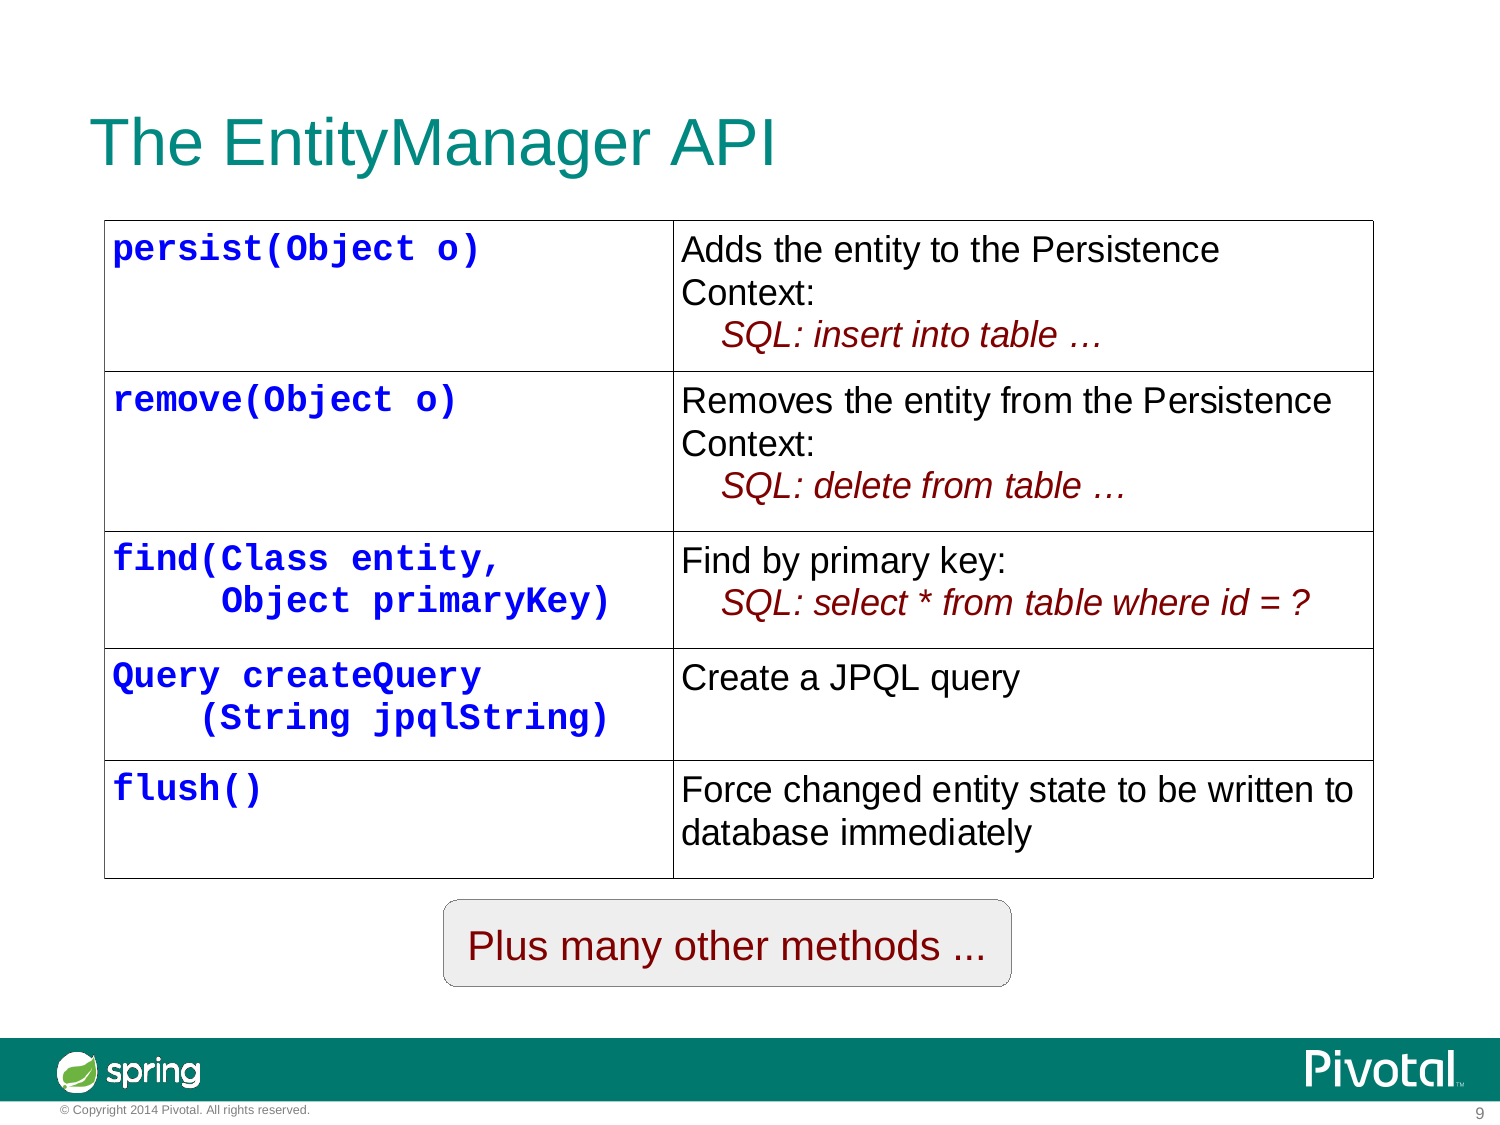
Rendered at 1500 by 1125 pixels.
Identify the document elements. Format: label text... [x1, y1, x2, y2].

title The EntityManager API [75, 45, 1426, 233]
chart [104, 220, 1500, 955]
picture [32, 1041, 210, 1103]
picture [1306, 1050, 1464, 1087]
text_box Plus many other methods ... [443, 899, 1012, 987]
